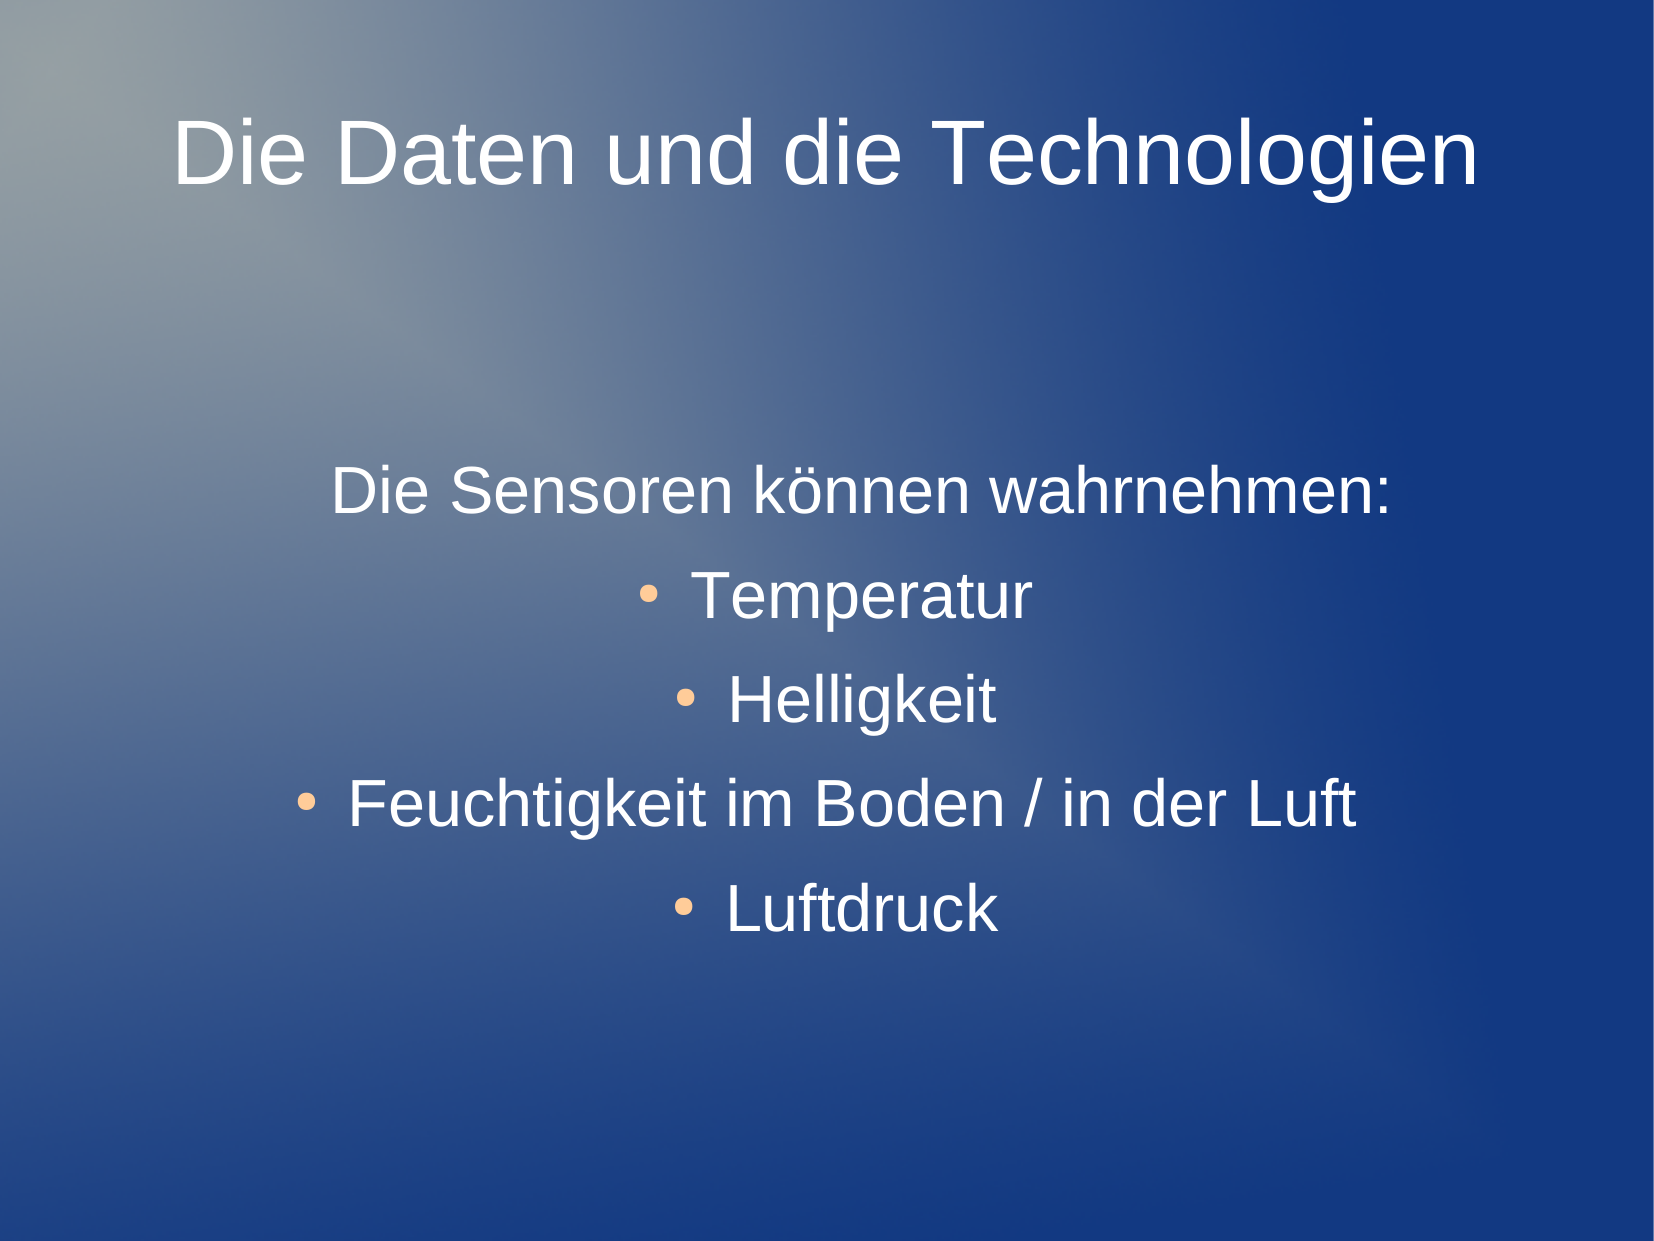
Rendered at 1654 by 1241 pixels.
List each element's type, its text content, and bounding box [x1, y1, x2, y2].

title Die Daten und die Technologien [82, 49, 1571, 257]
picture [0, 0, 1654, 1241]
list Die Sensoren können wahrnehmen: Temperatur Helligkeit Feuchtigkeit im Boden / in der Luft Luftdruck [82, 290, 1571, 1109]
